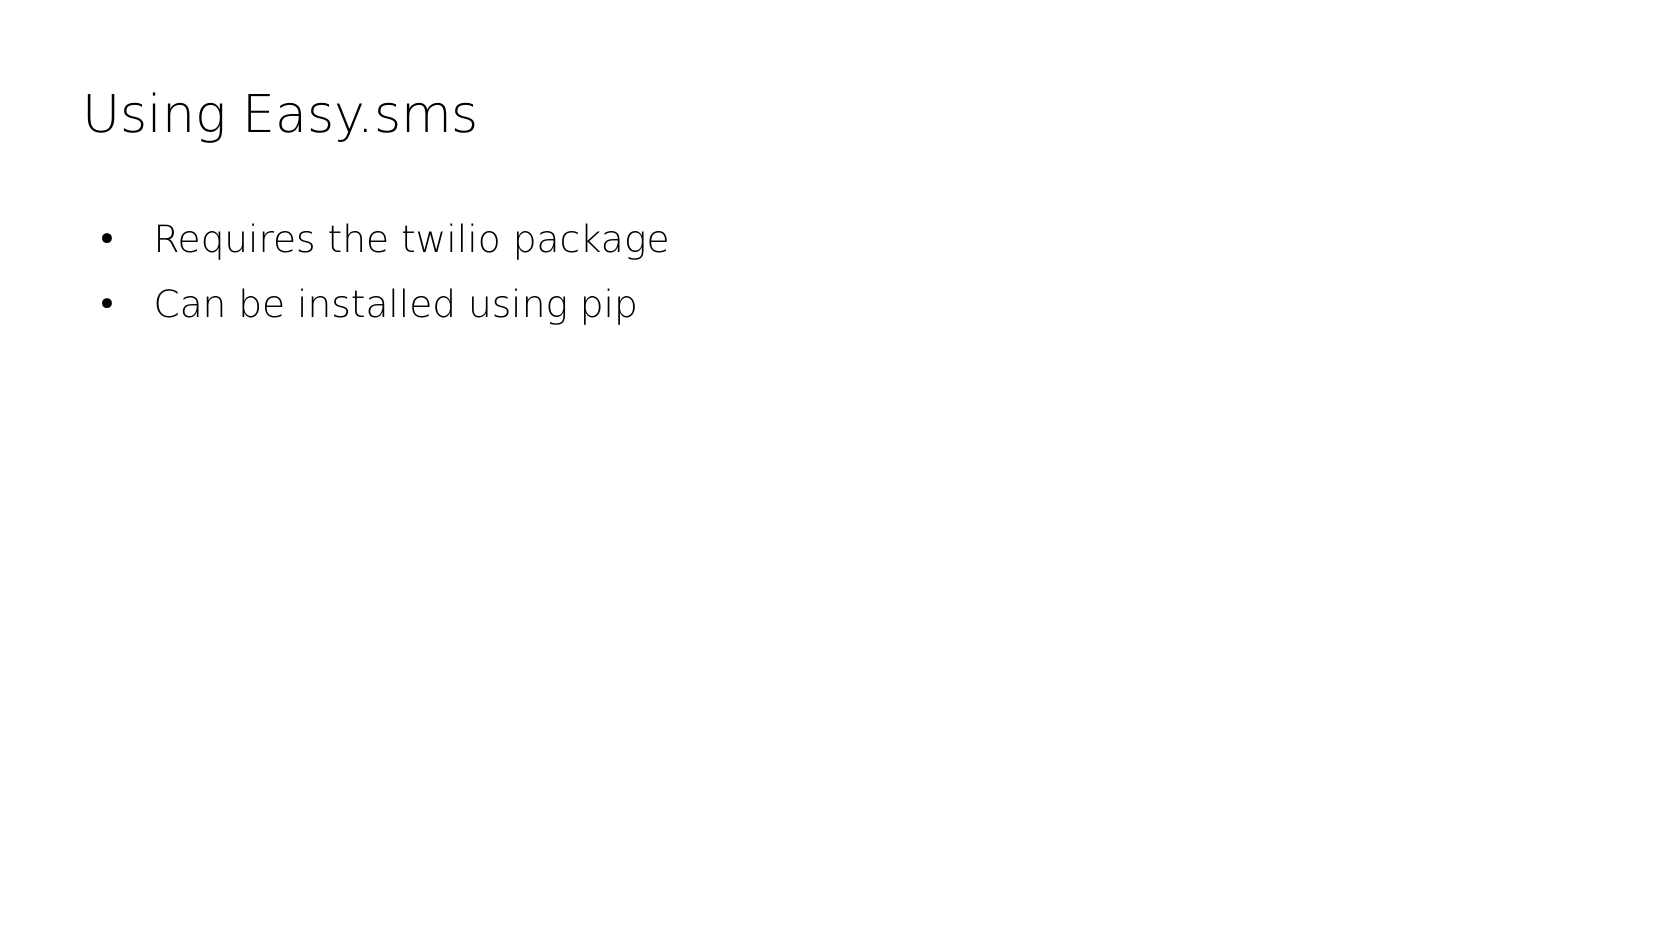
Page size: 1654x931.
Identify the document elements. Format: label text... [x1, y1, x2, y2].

list Requires the twilio package Can be installed using pip [82, 217, 1571, 758]
title Using Easy.sms [82, 37, 1571, 193]
